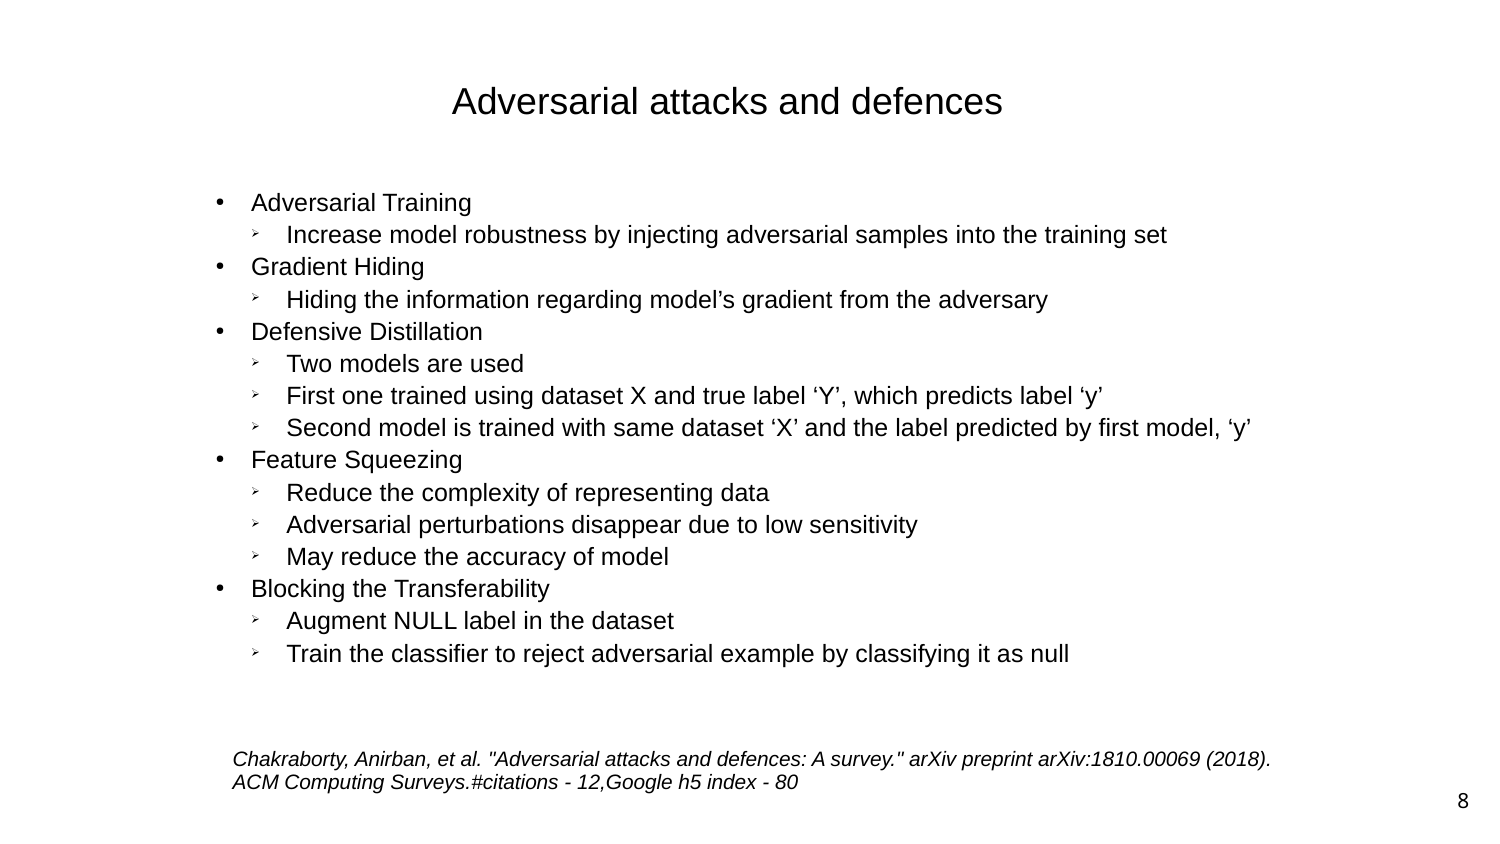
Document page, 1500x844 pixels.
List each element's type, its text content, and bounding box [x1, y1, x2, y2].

text_box Adversarial Training Increase model robustness by injecting adversarial samples into the training set Gradient Hiding Hiding the information regarding model’s gradient from the adversary Defensive Distillation Two models are used First one trained using dataset X and true label ‘Y’, which predicts label ‘y’ Second model is trained with same dataset ‘X’ and the label predicted by first model, ‘y’ Feature Squeezing Reduce the complexity of representing data Adversarial perturbations disappear due to low sensitivity May reduce the accuracy of model Blocking the Transferability Augment NULL label in the dataset Train the classifier to reject adversarial example by classifying it as null [200, 177, 1269, 675]
text_box Chakraborty, Anirban, et al. "Adversarial attacks and defences: A survey." arXiv preprint arXiv:1810.00069 (2018). ACM Computing Surveys.#citations - 12,Google h5 index - 80 [217, 740, 1287, 802]
text_box Adversarial attacks and defences [437, 73, 1018, 130]
